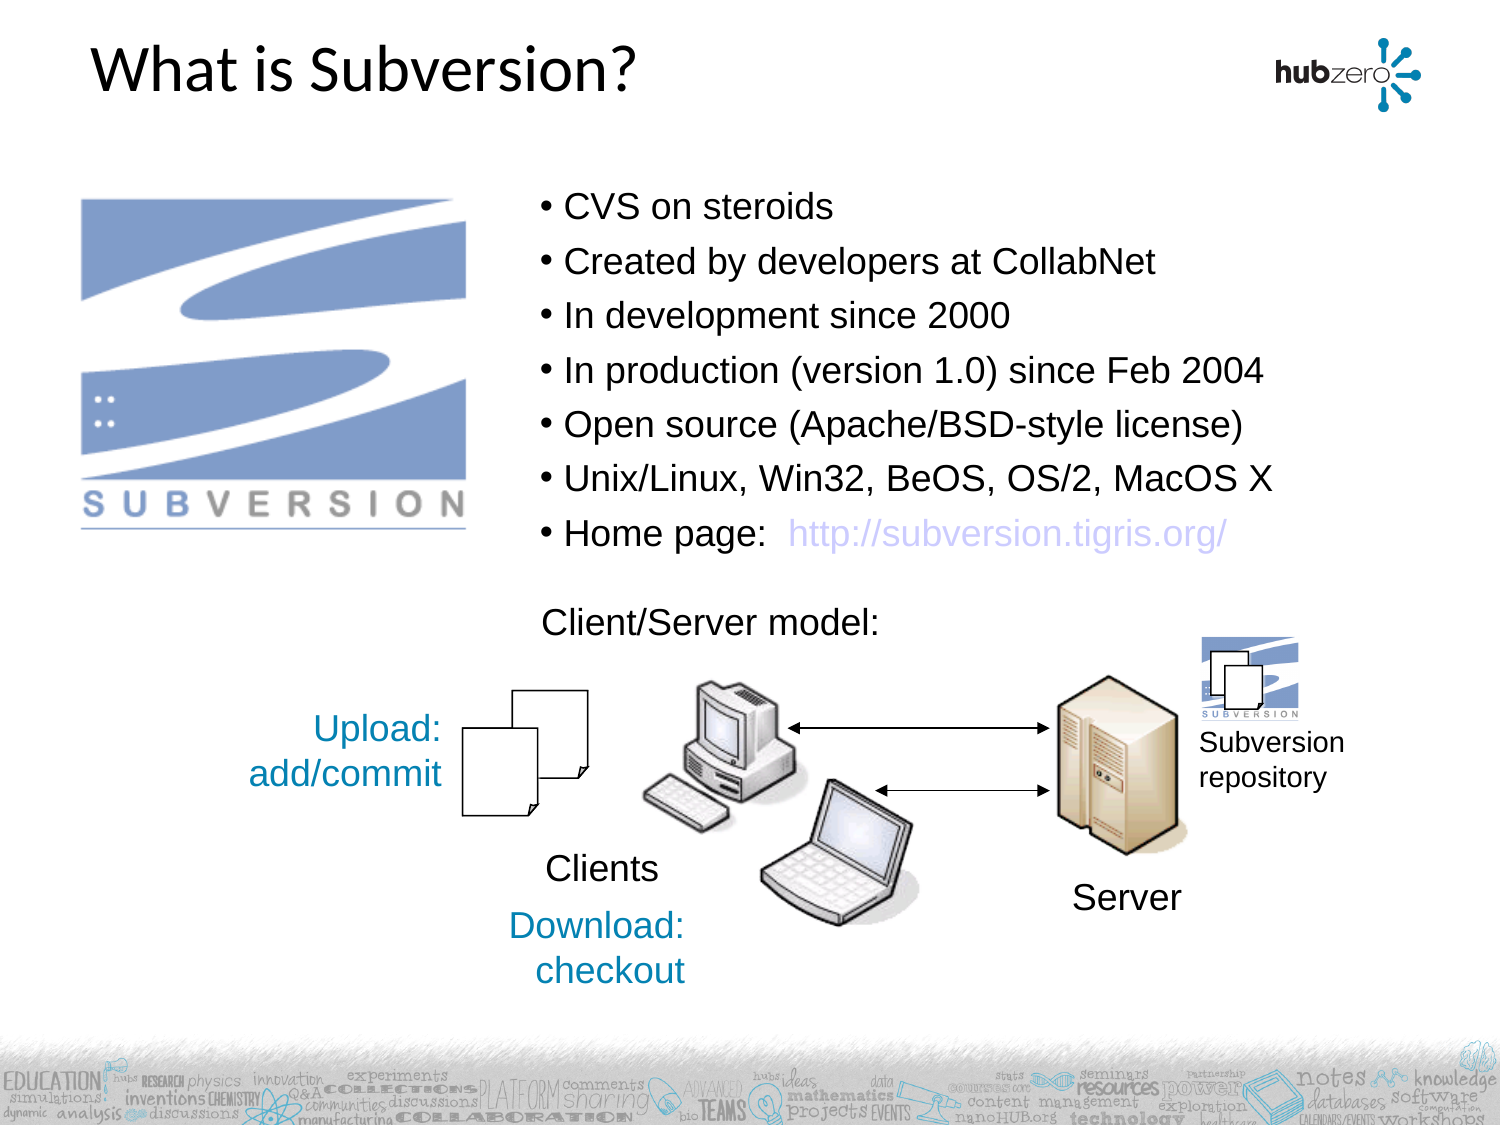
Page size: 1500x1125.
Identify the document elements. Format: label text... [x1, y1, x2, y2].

text_box CVS on steroids Created by developers at CollabNet In development since 2000 In production (version 1.0) since Feb 2004 Open source (Apache/BSD-style license) Unix/Linux, Win32, BeOS, OS/2, MacOS X Home page: http://subversion.tigris.org/ [525, 174, 1289, 562]
picture [1050, 635, 1300, 866]
text_box Server [1057, 865, 1198, 927]
text_box Client/Server model: [526, 590, 896, 652]
text_box What is Subversion? [75, 12, 1249, 118]
picture [639, 665, 932, 936]
text_box Download: checkout [493, 893, 700, 1000]
picture [1272, 35, 1424, 115]
text_box [1210, 651, 1263, 710]
text_box Clients [530, 835, 675, 893]
picture [0, 1034, 1500, 1125]
text_box [462, 690, 588, 816]
text_box Upload: add/commit [233, 696, 457, 803]
picture [75, 192, 474, 536]
text_box Subversion repository [1184, 715, 1361, 801]
